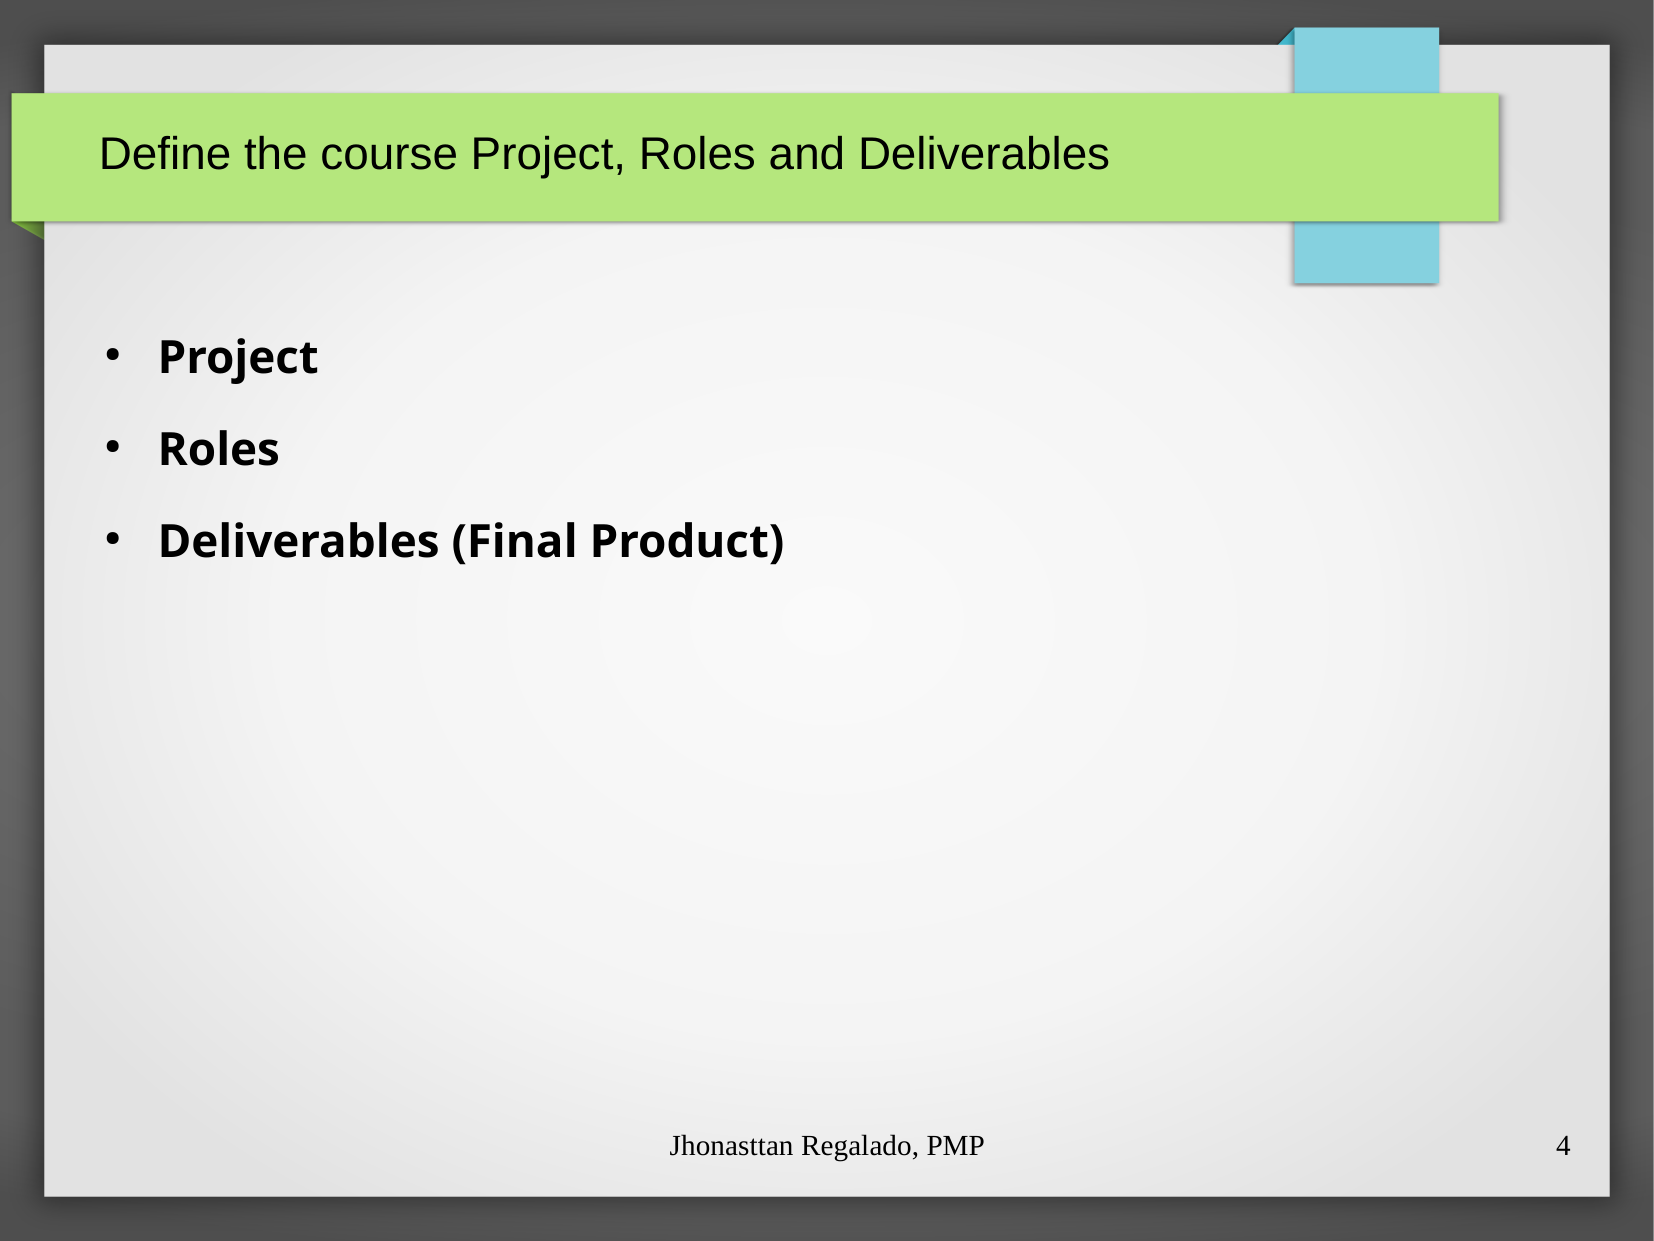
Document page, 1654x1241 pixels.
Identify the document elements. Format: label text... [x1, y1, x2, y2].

picture [0, 0, 1654, 1241]
list Project Roles Deliverables (Final Product) [86, 255, 1576, 975]
title Define the course Project, Roles and Deliverables [82, 94, 1264, 213]
